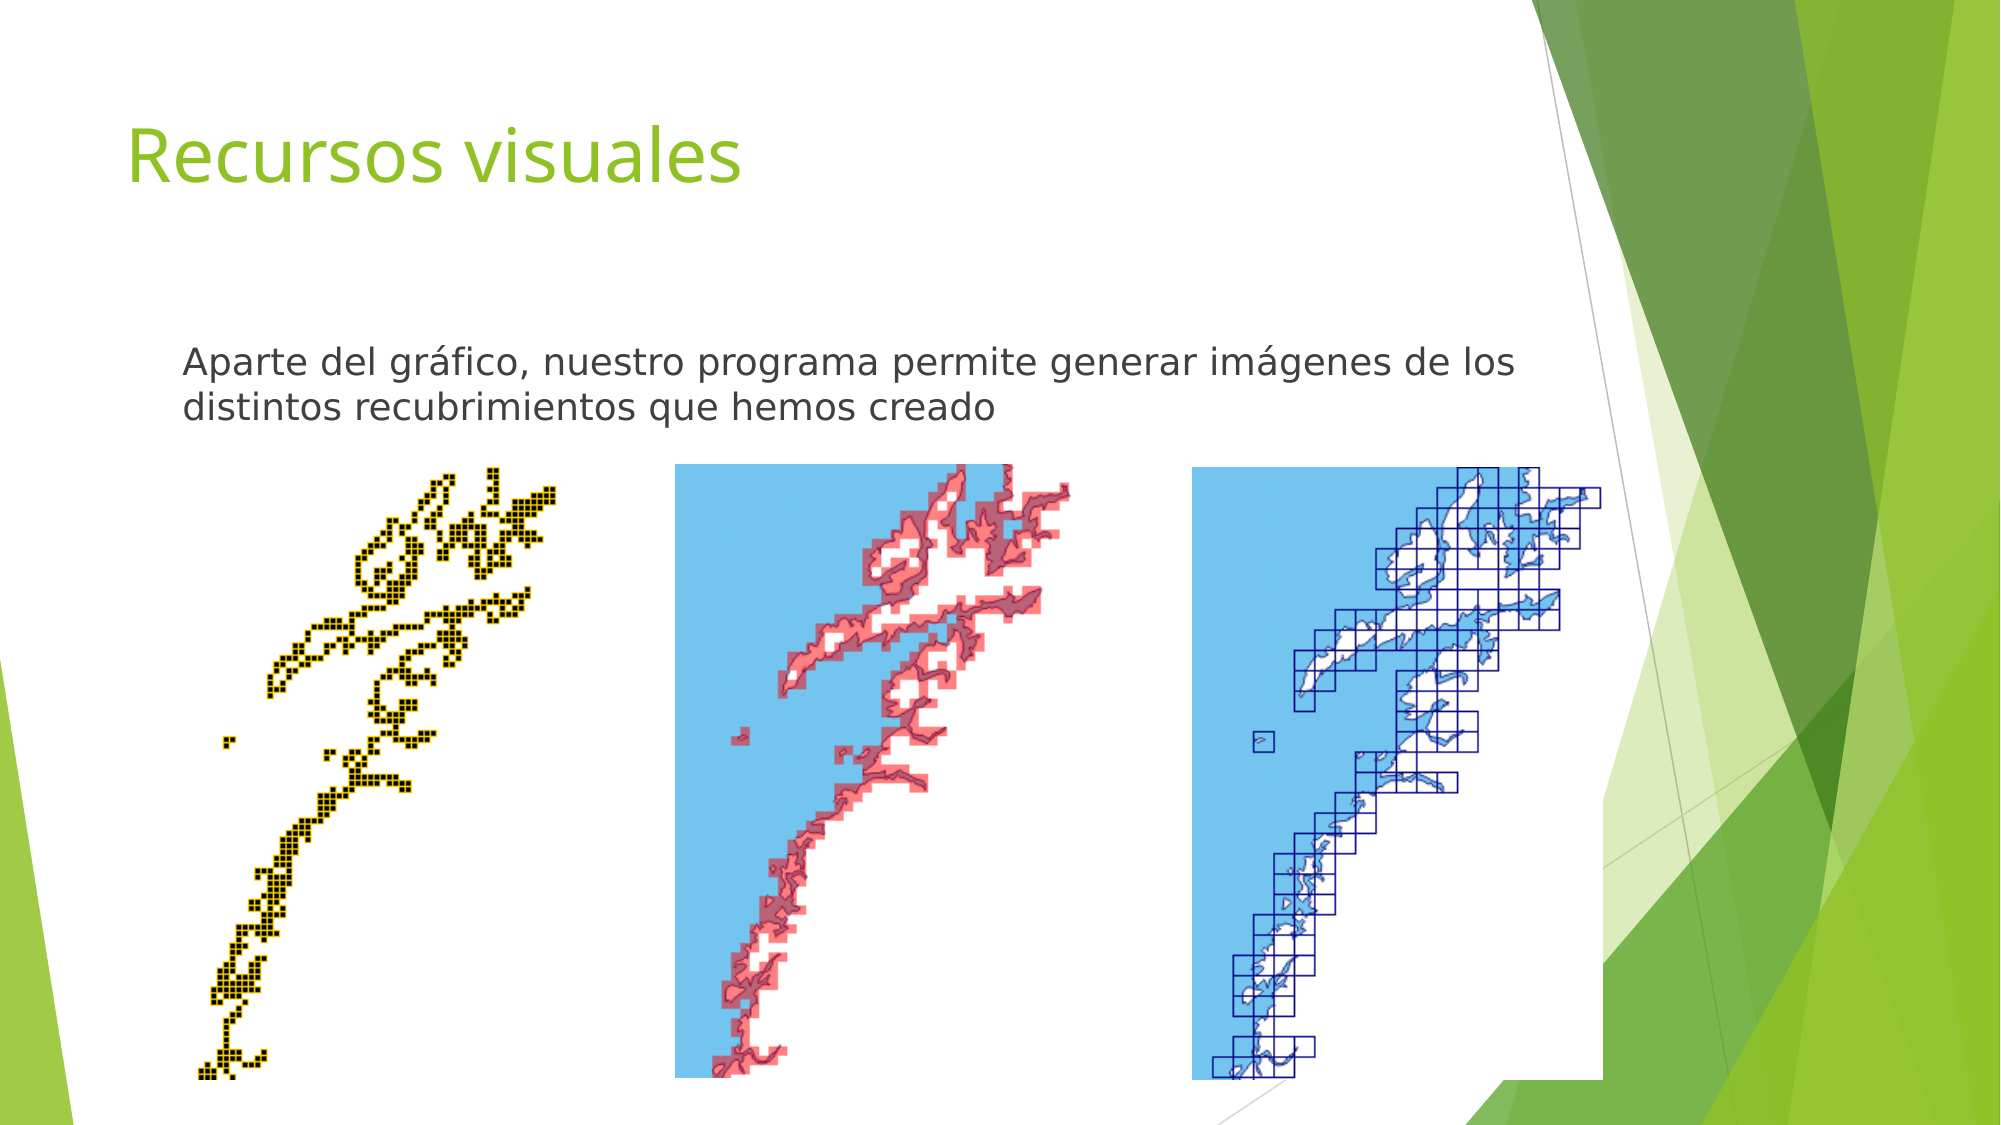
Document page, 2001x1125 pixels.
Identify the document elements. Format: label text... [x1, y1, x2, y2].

picture [1192, 467, 1603, 1081]
title Recursos visuales [111, 99, 1522, 317]
picture [160, 467, 571, 1081]
picture [675, 464, 1085, 1078]
list Aparte del gráfico, nuestro programa permite generar imágenes de los distintos recubrimientos que hemos creado [111, 329, 1591, 936]
